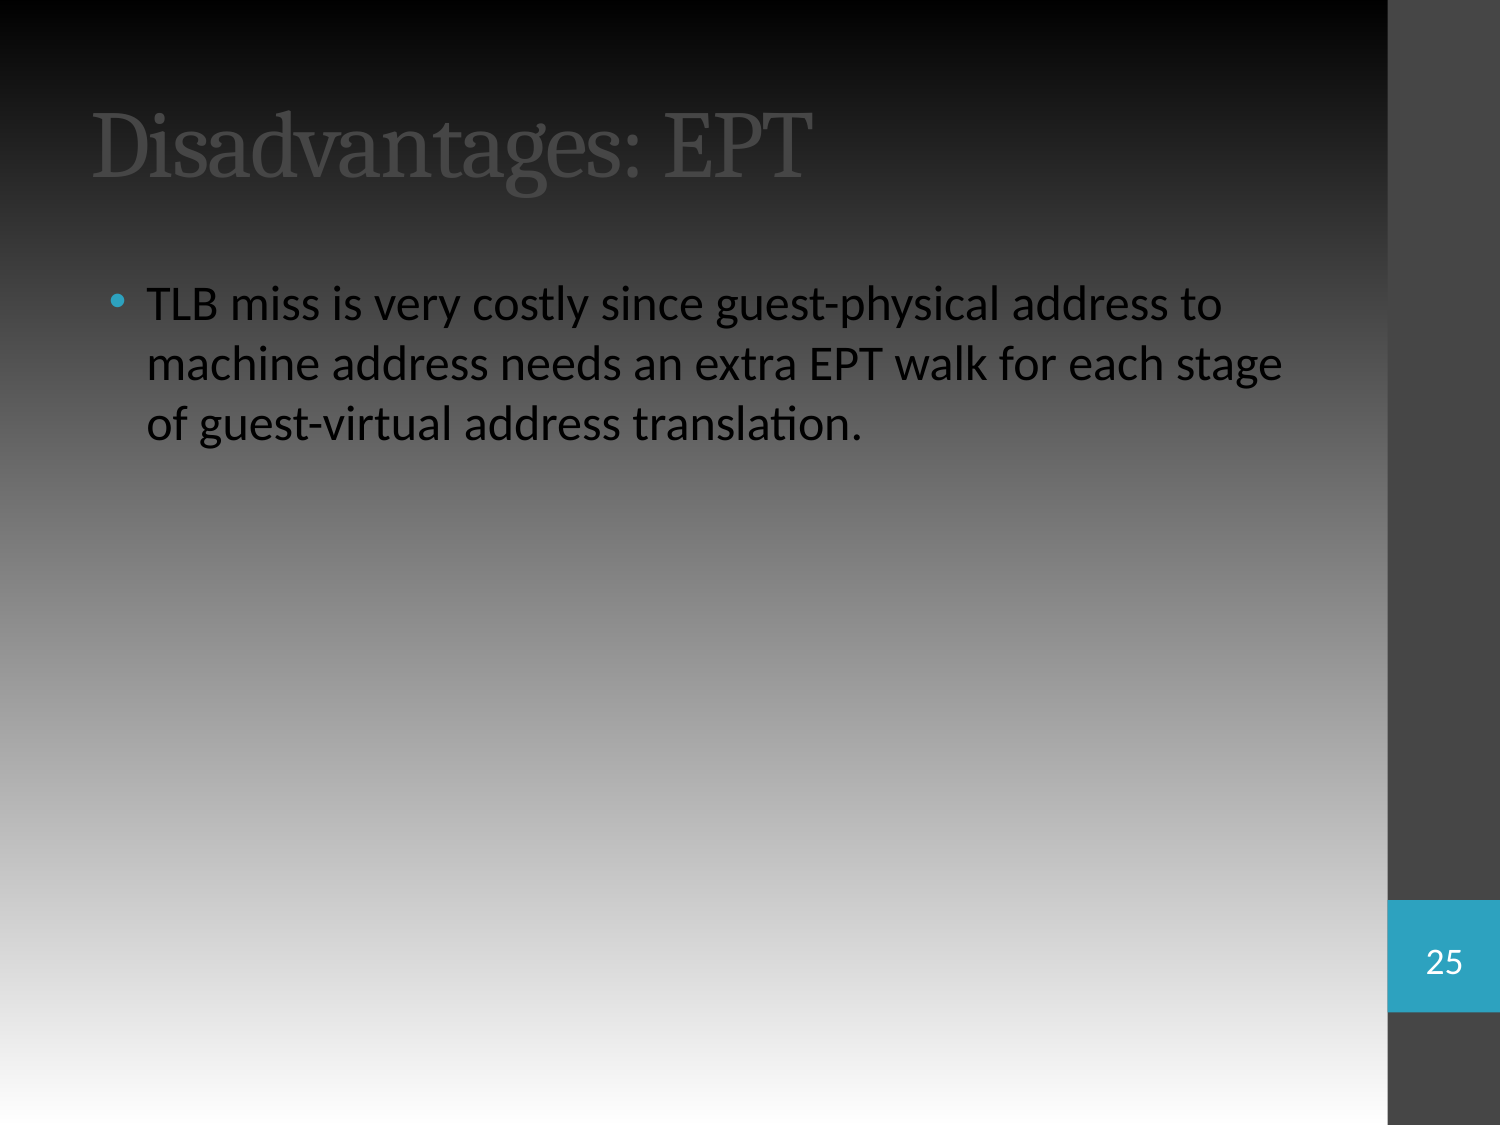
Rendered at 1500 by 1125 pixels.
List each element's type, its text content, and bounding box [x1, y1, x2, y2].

list TLB miss is very costly since guest-physical address to machine address needs an extra EPT walk for each stage of guest-virtual address translation. [75, 262, 1325, 1050]
title Disadvantages: EPT [75, 45, 1325, 233]
slide_number <numéro> [1399, 926, 1490, 992]
